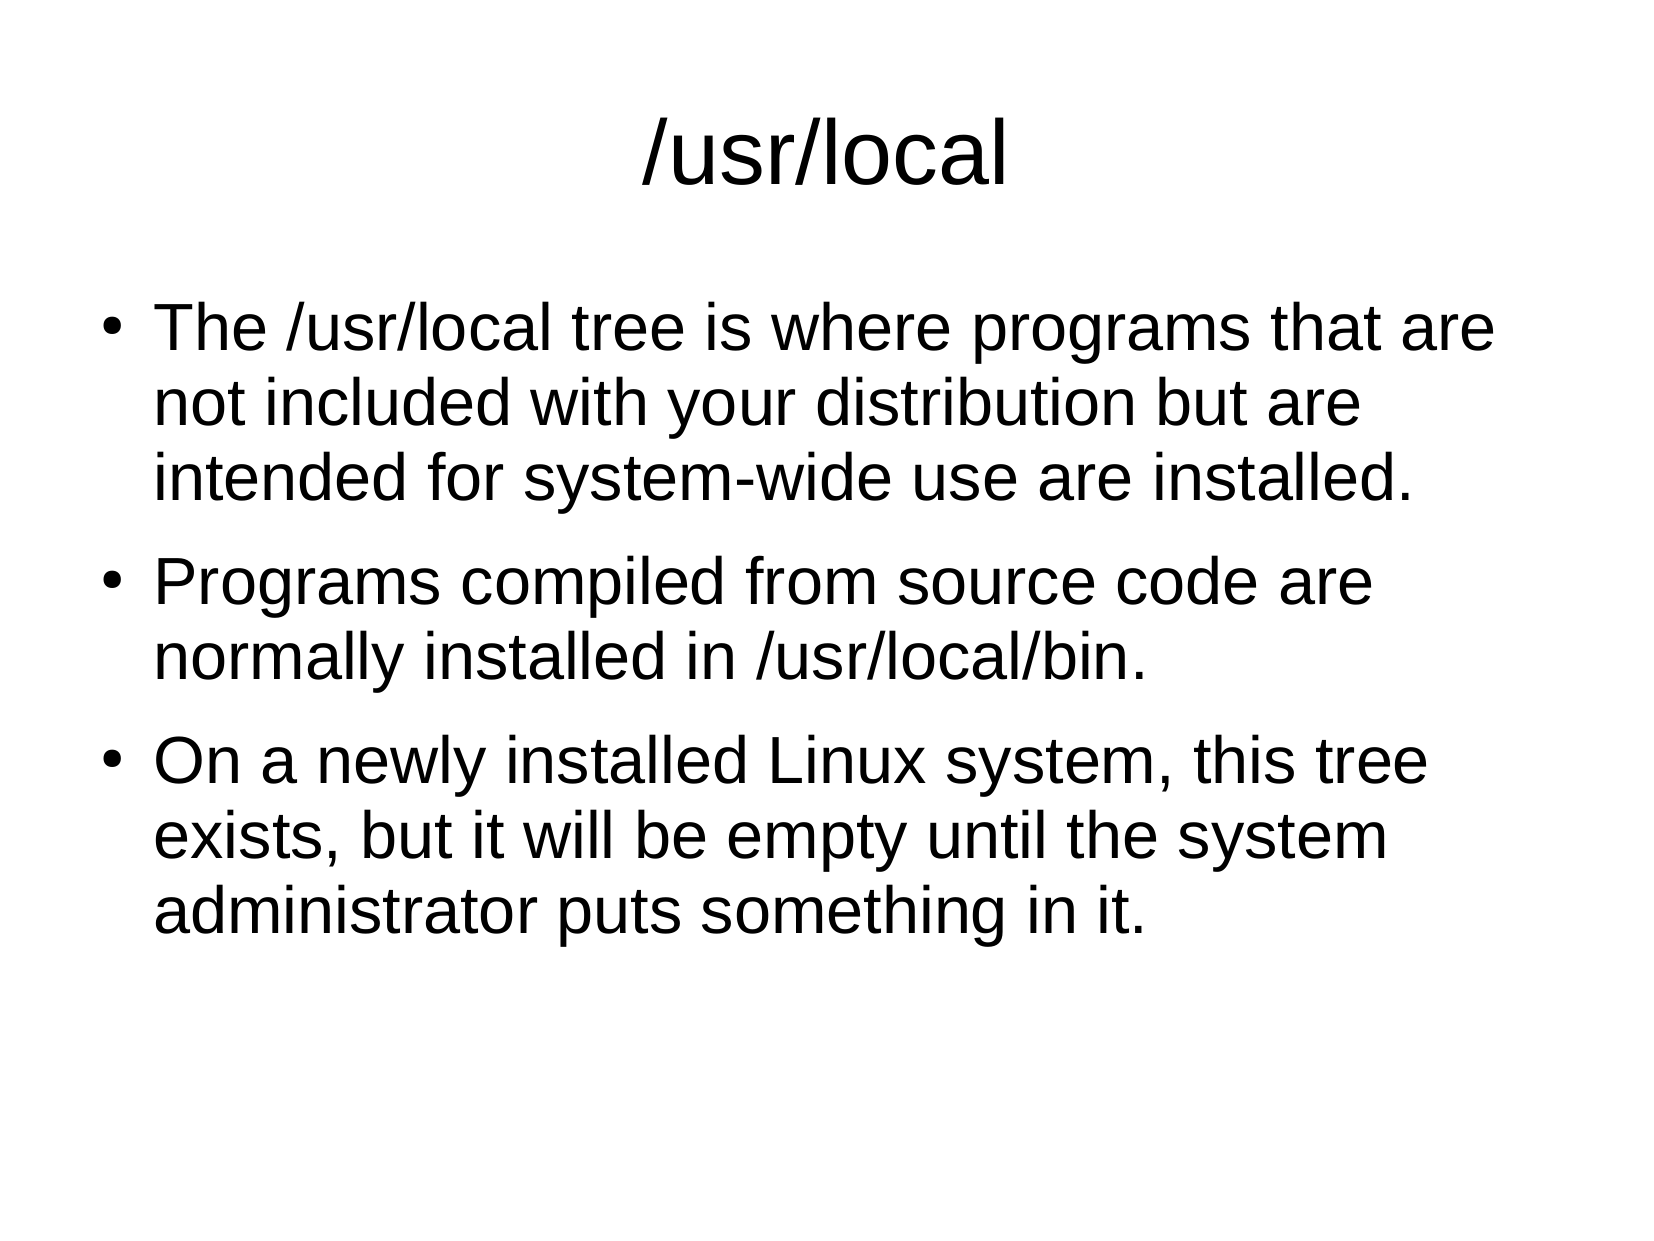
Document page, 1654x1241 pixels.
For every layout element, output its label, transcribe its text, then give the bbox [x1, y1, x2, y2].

list The /usr/local tree is where programs that are not included with your distribution but are intended for system-wide use are installed. Programs compiled from source code are normally installed in /usr/local/bin. On a newly installed Linux system, this tree exists, but it will be empty until the system administrator puts something in it. [82, 290, 1571, 1010]
title /usr/local [82, 49, 1571, 257]
